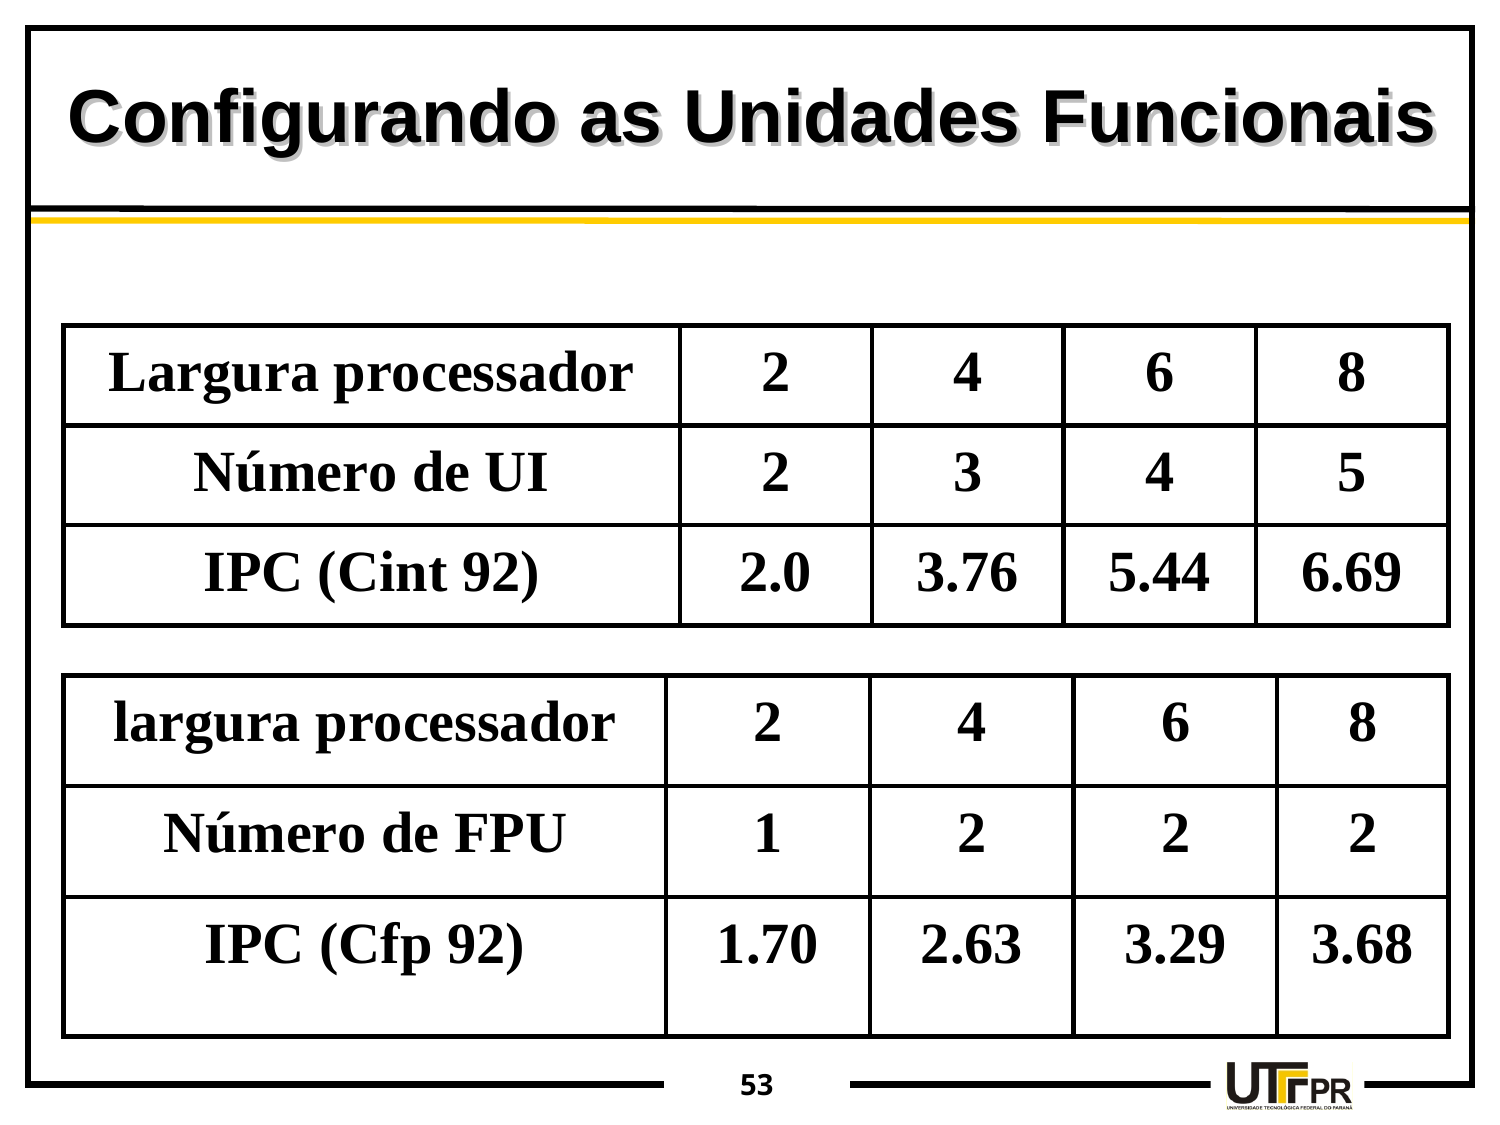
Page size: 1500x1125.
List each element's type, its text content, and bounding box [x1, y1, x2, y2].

text_box 2 [696, 328, 855, 423]
text_box 4 [1081, 428, 1239, 523]
text_box 4 [888, 328, 1047, 423]
text_box IPC (Cint 92) [80, 527, 663, 623]
text_box 4 [886, 678, 1058, 784]
text_box 5 [1273, 428, 1431, 523]
text_box Largura processador [80, 328, 663, 423]
text_box 1.70 [682, 899, 854, 1034]
picture [1226, 1062, 1353, 1110]
text_box 2 [886, 788, 1058, 895]
text_box 3 [888, 428, 1047, 523]
text_box 3.76 [888, 527, 1047, 623]
text_box 2 [1294, 788, 1432, 895]
text_box 2 [696, 428, 855, 523]
text_box 6 [1081, 328, 1239, 423]
text_box 6.69 [1273, 527, 1431, 623]
text_box 3.29 [1090, 899, 1261, 1034]
text_box 2 [682, 678, 854, 784]
text_box 6 [1090, 678, 1261, 784]
text_box 3.68 [1294, 899, 1432, 1034]
text_box 2.63 [886, 899, 1058, 1034]
text_box largura processador [80, 678, 650, 784]
text_box 2.0 [696, 527, 855, 623]
text_box 8 [1294, 678, 1432, 784]
text_box 5.44 [1081, 527, 1239, 623]
title Configurando as Unidades Funcionais [29, 74, 1477, 169]
text_box Número de UI [80, 428, 663, 523]
text_box 1 [682, 788, 854, 895]
text_box 2 [1090, 788, 1261, 895]
text_box IPC (Cfp 92) [80, 899, 650, 1034]
text_box 8 [1273, 328, 1431, 423]
text_box Número de FPU [80, 788, 650, 895]
